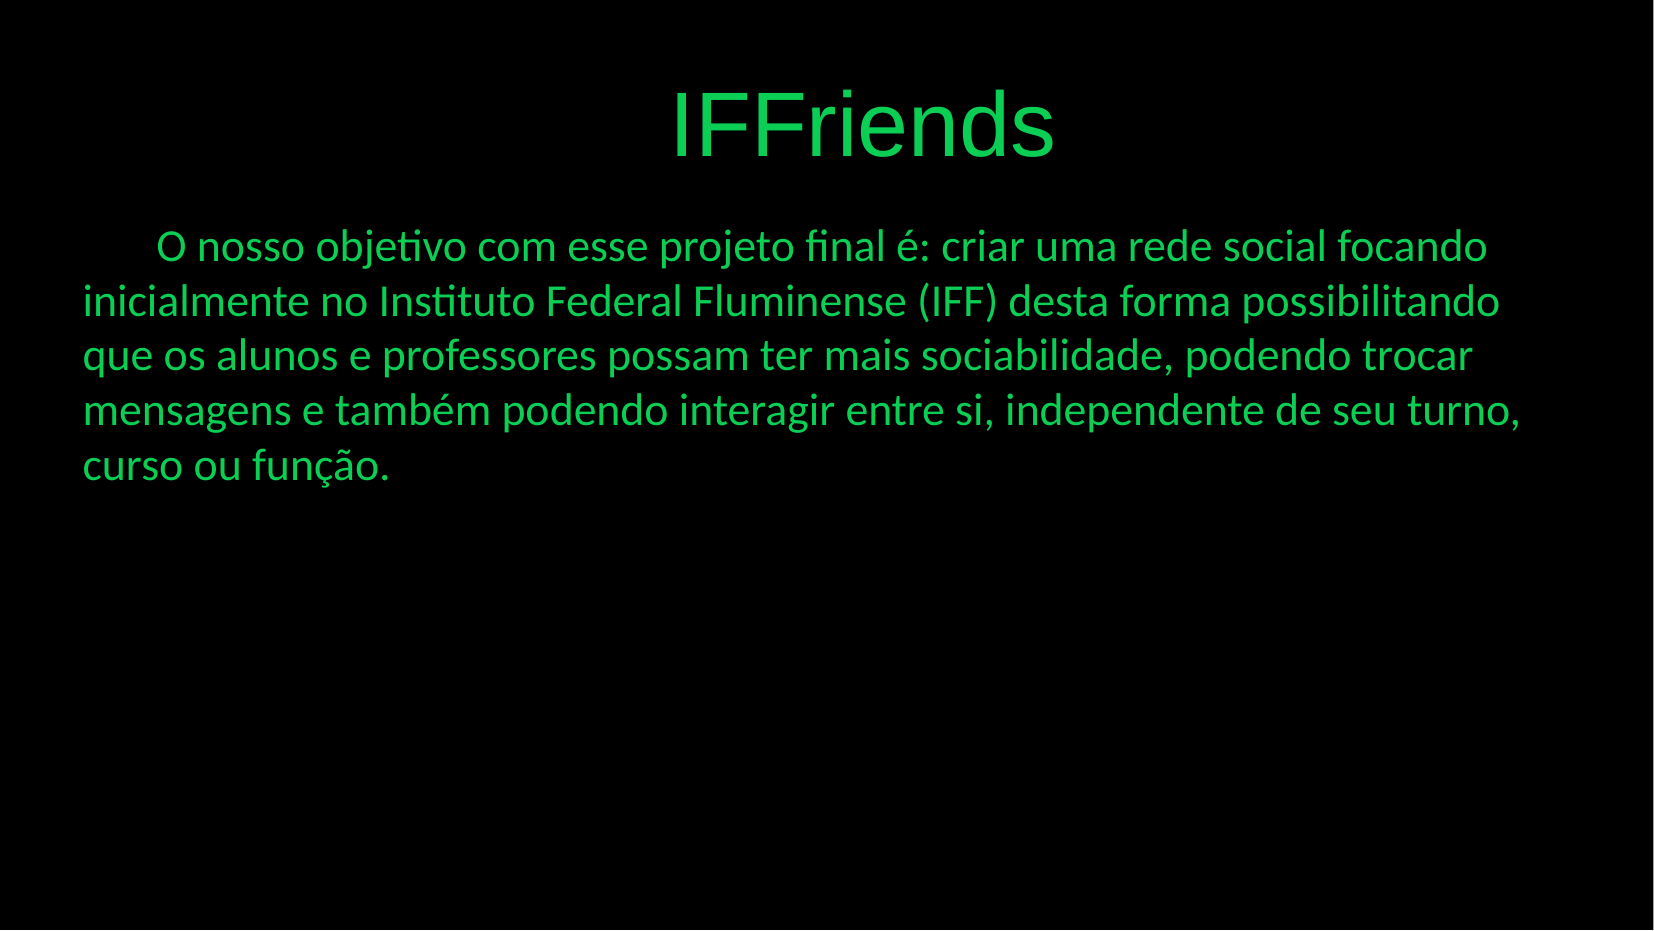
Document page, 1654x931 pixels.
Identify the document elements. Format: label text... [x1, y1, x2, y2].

list O nosso objetivo com esse projeto final é: criar uma rede social focando inicialmente no Instituto Federal Fluminense (IFF) desta forma possibilitando que os alunos e professores possam ter mais sociabilidade, podendo trocar mensagens e também podendo interagir entre si, independente de seu turno, curso ou função. [82, 217, 1571, 758]
title IFFriends [82, 37, 1571, 193]
